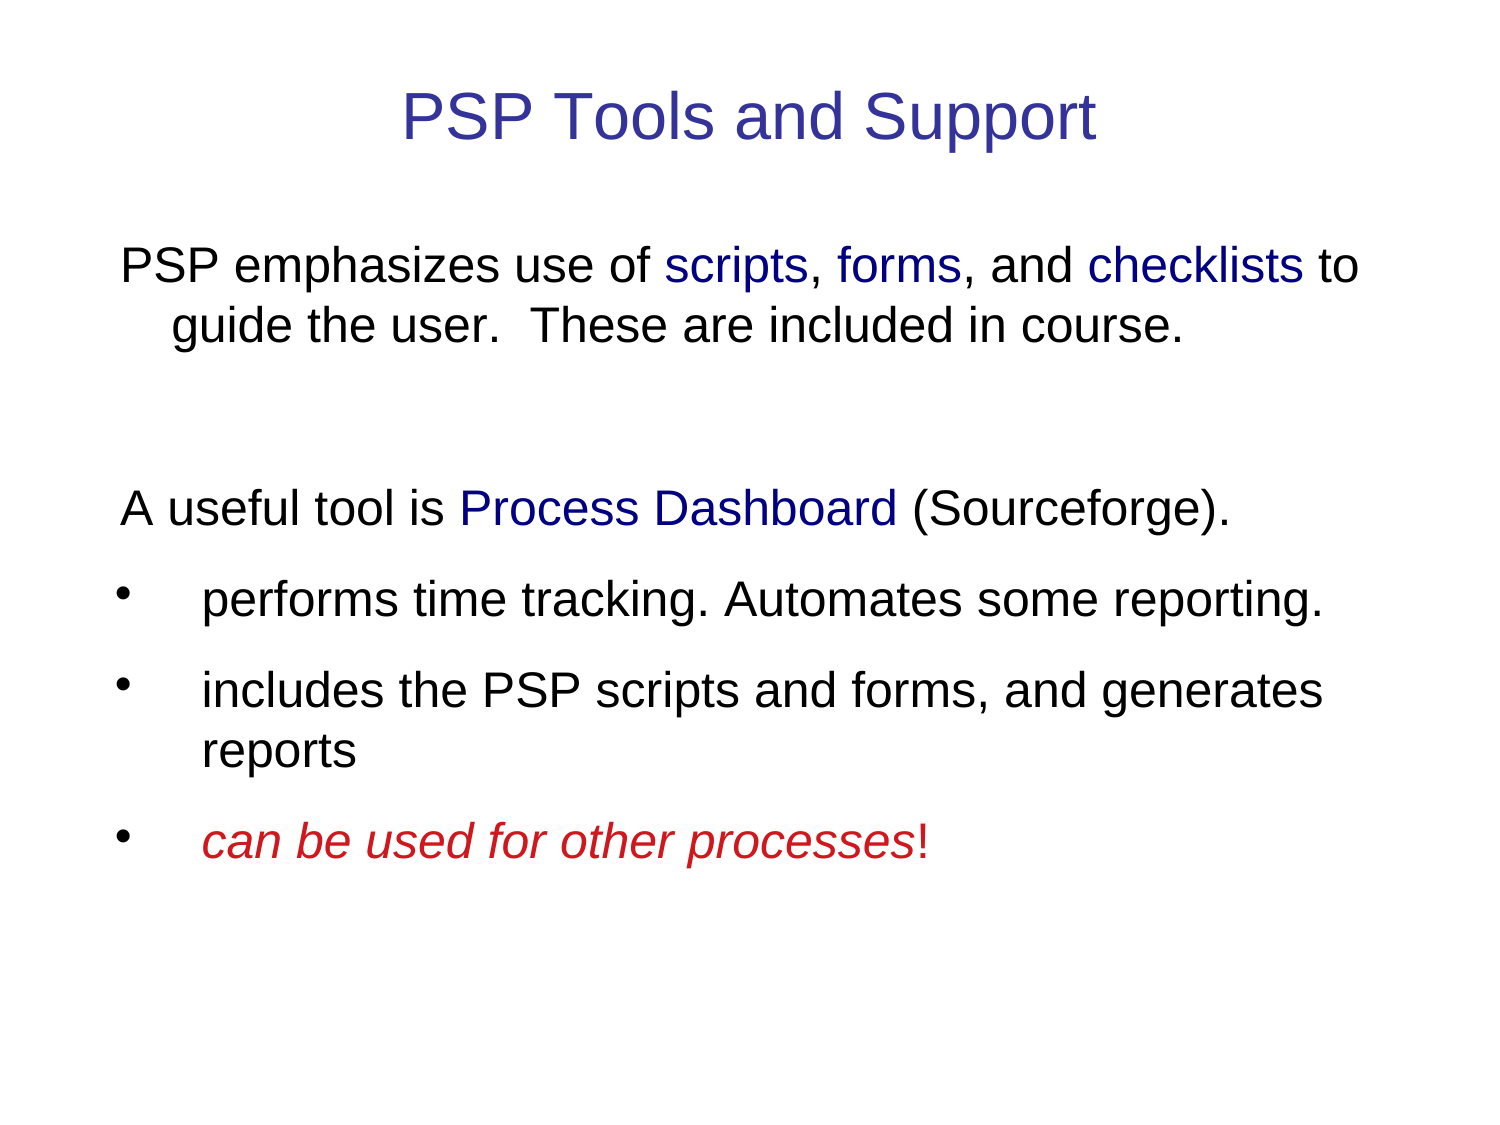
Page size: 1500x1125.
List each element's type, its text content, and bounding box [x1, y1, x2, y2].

title PSP Tools and Support [100, 42, 1399, 184]
list PSP emphasizes use of scripts, forms, and checklists to guide the user. These are included in course. A useful tool is Process Dashboard (Sourceforge). performs time tracking. Automates some reporting. includes the PSP scripts and forms, and generates reports can be used for other processes! [100, 224, 1399, 991]
